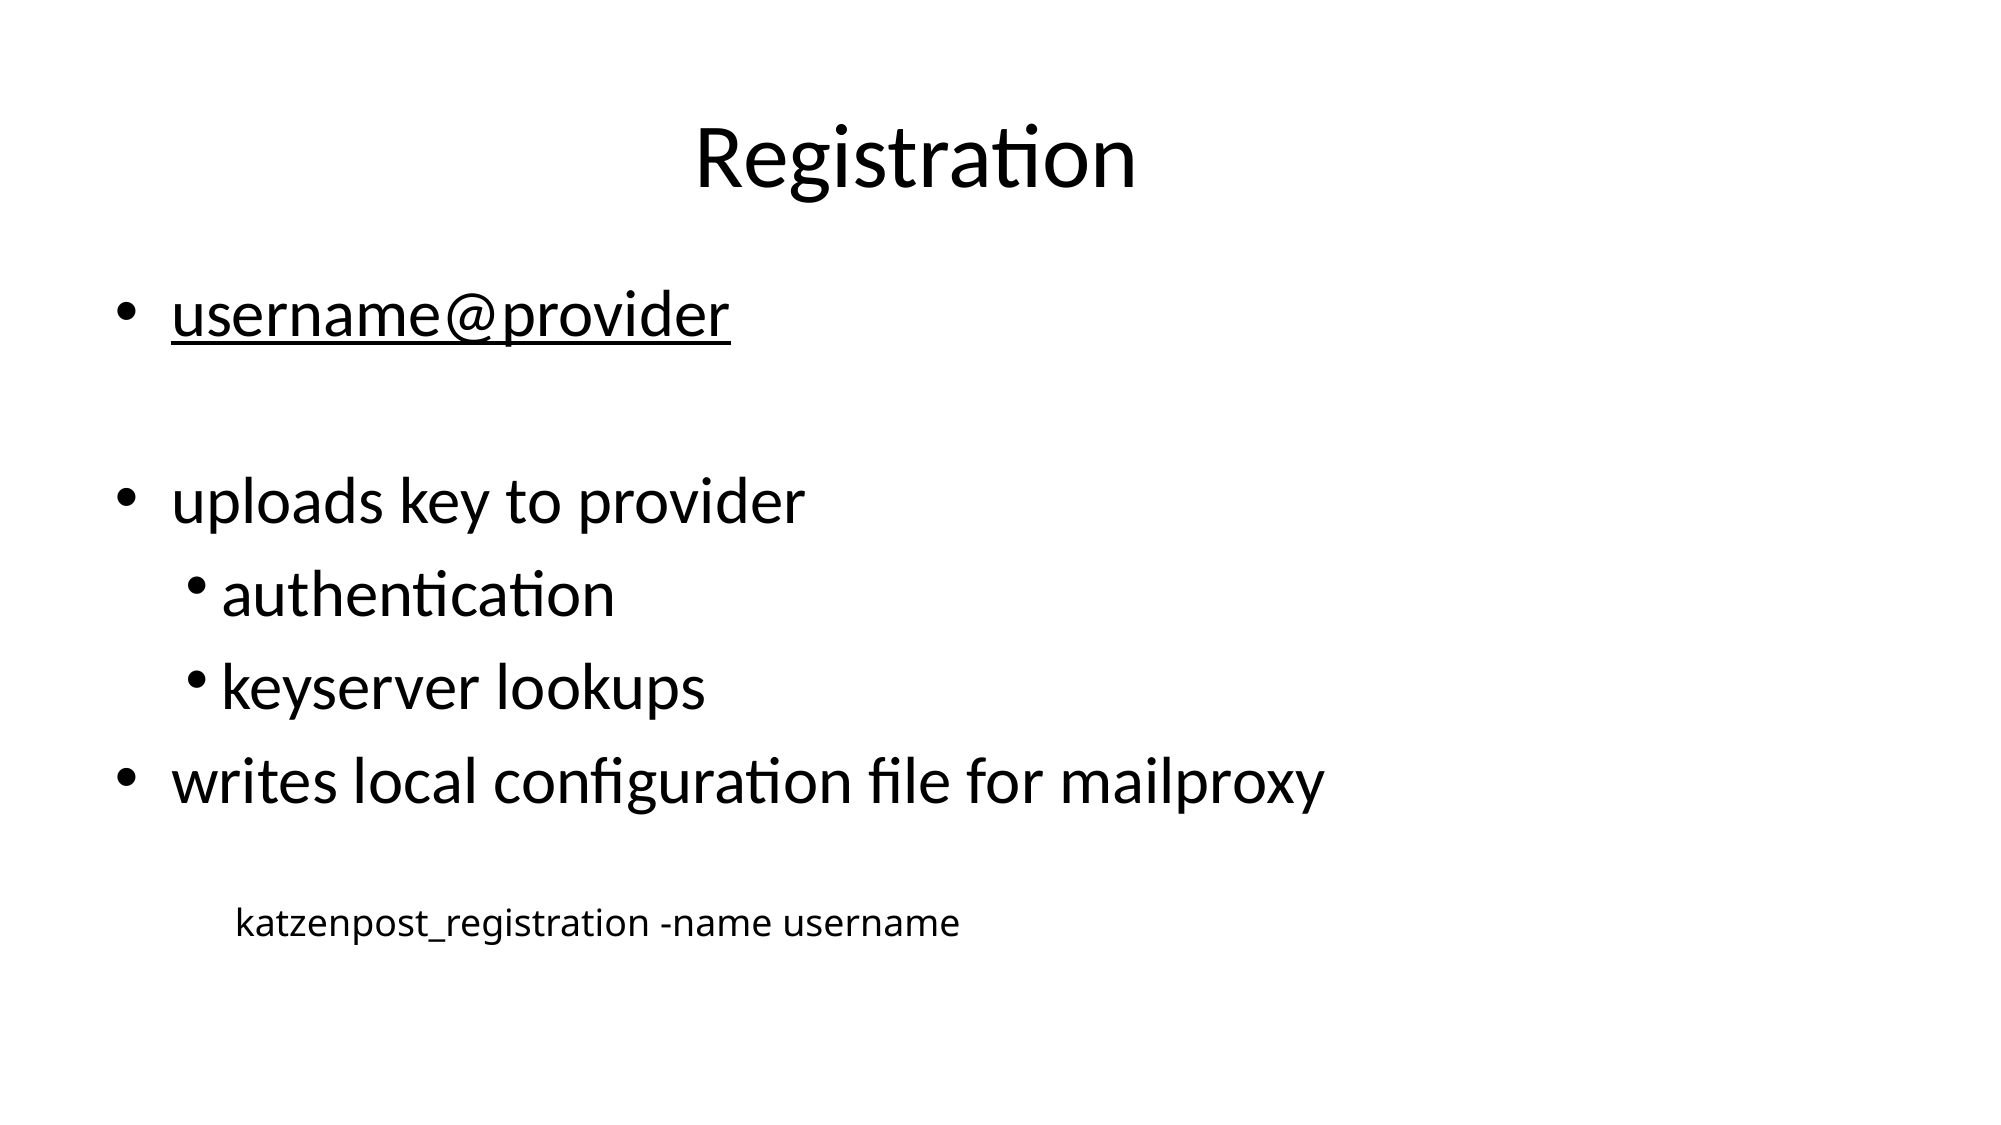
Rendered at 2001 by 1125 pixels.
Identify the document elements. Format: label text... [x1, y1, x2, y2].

text_box Registration [679, 88, 1420, 287]
text_box katzenpost_registration -name username [219, 891, 1680, 953]
text_box username@provider uploads key to provider authentication keyserver lookups writes local configuration file for mailproxy [99, 262, 1900, 1005]
